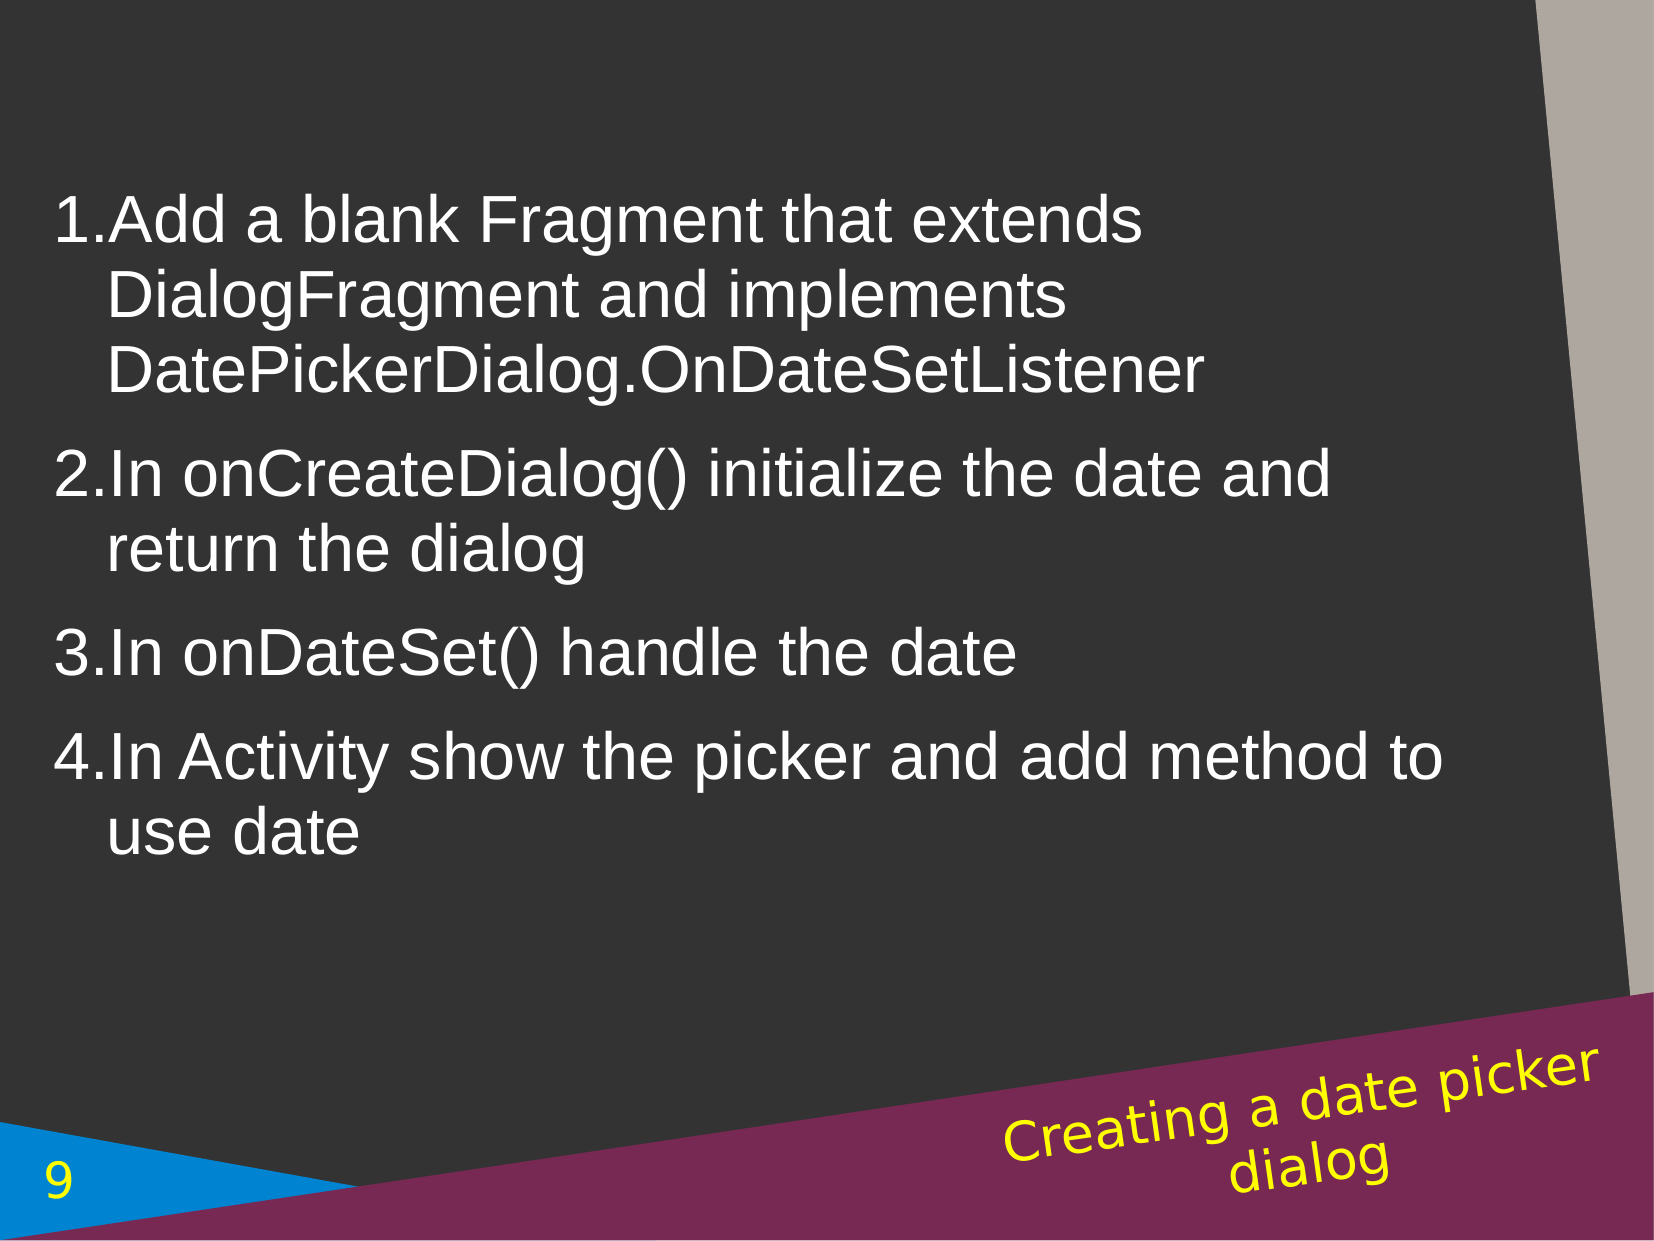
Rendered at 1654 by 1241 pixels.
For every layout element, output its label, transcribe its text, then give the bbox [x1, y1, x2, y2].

list Add a blank Fragment that extends DialogFragment and implements DatePickerDialog.OnDateSetListener In onCreateDialog() initialize the date and return the dialog In onDateSet() handle the date In Activity show the picker and add method to use date [35, 59, 1524, 993]
title Creating a date picker dialog [956, 995, 1654, 1241]
